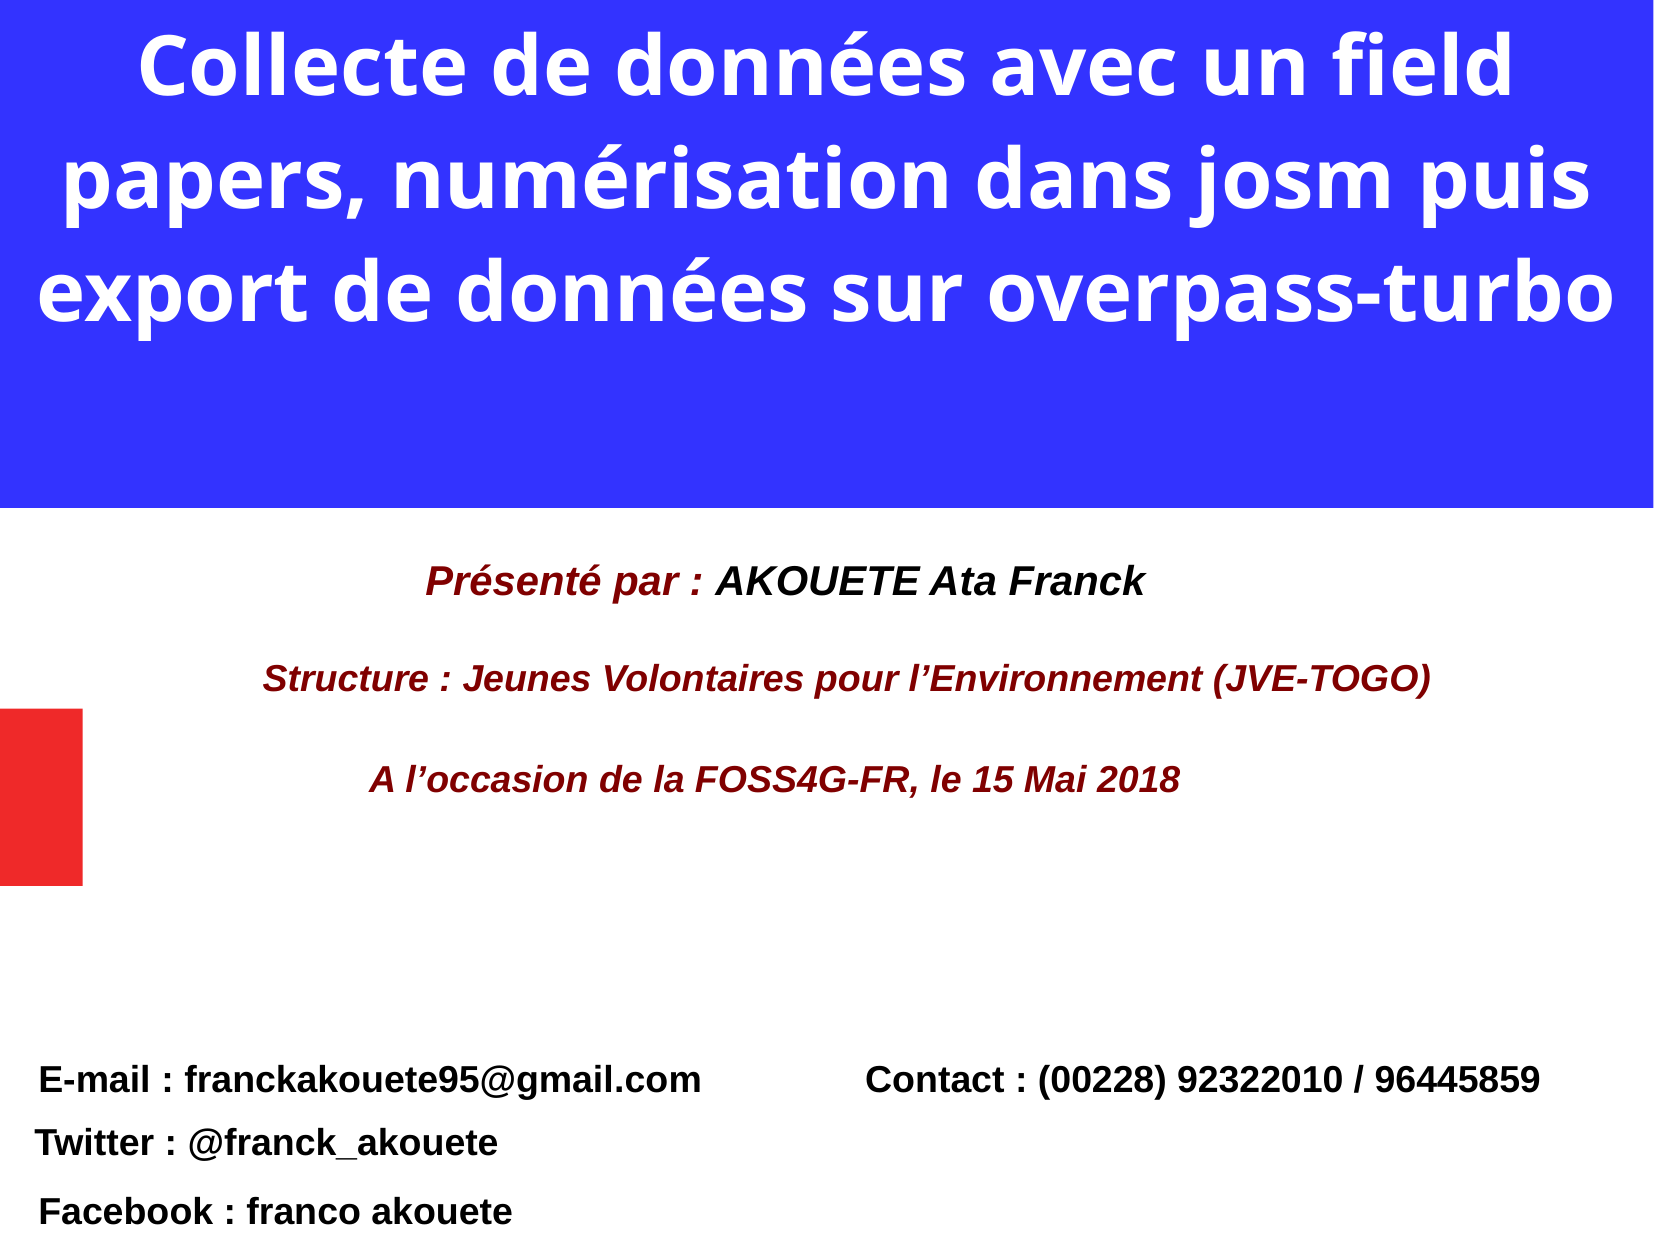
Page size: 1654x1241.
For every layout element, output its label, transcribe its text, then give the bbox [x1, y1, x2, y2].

text_box Twitter : @franck_akouete [19, 1114, 989, 1172]
text_box Contact : (00228) 92322010 / 96445859 [850, 1051, 1654, 1108]
text_box A l’occasion de la FOSS4G-FR, le 15 Mai 2018 [354, 751, 1571, 851]
text_box Présenté par : AKOUETE Ata Franck [177, 550, 1394, 650]
text_box Facebook : franco akouete [23, 1183, 993, 1241]
text_box Structure : Jeunes Volontaires pour l’Environnement (JVE-TOGO) [248, 649, 1465, 749]
text_box Collecte de données avec un field papers, numérisation dans josm puis export de données sur overpass-turbo [0, 0, 1654, 508]
text_box E-mail : franckakouete95@gmail.com [23, 1051, 850, 1108]
